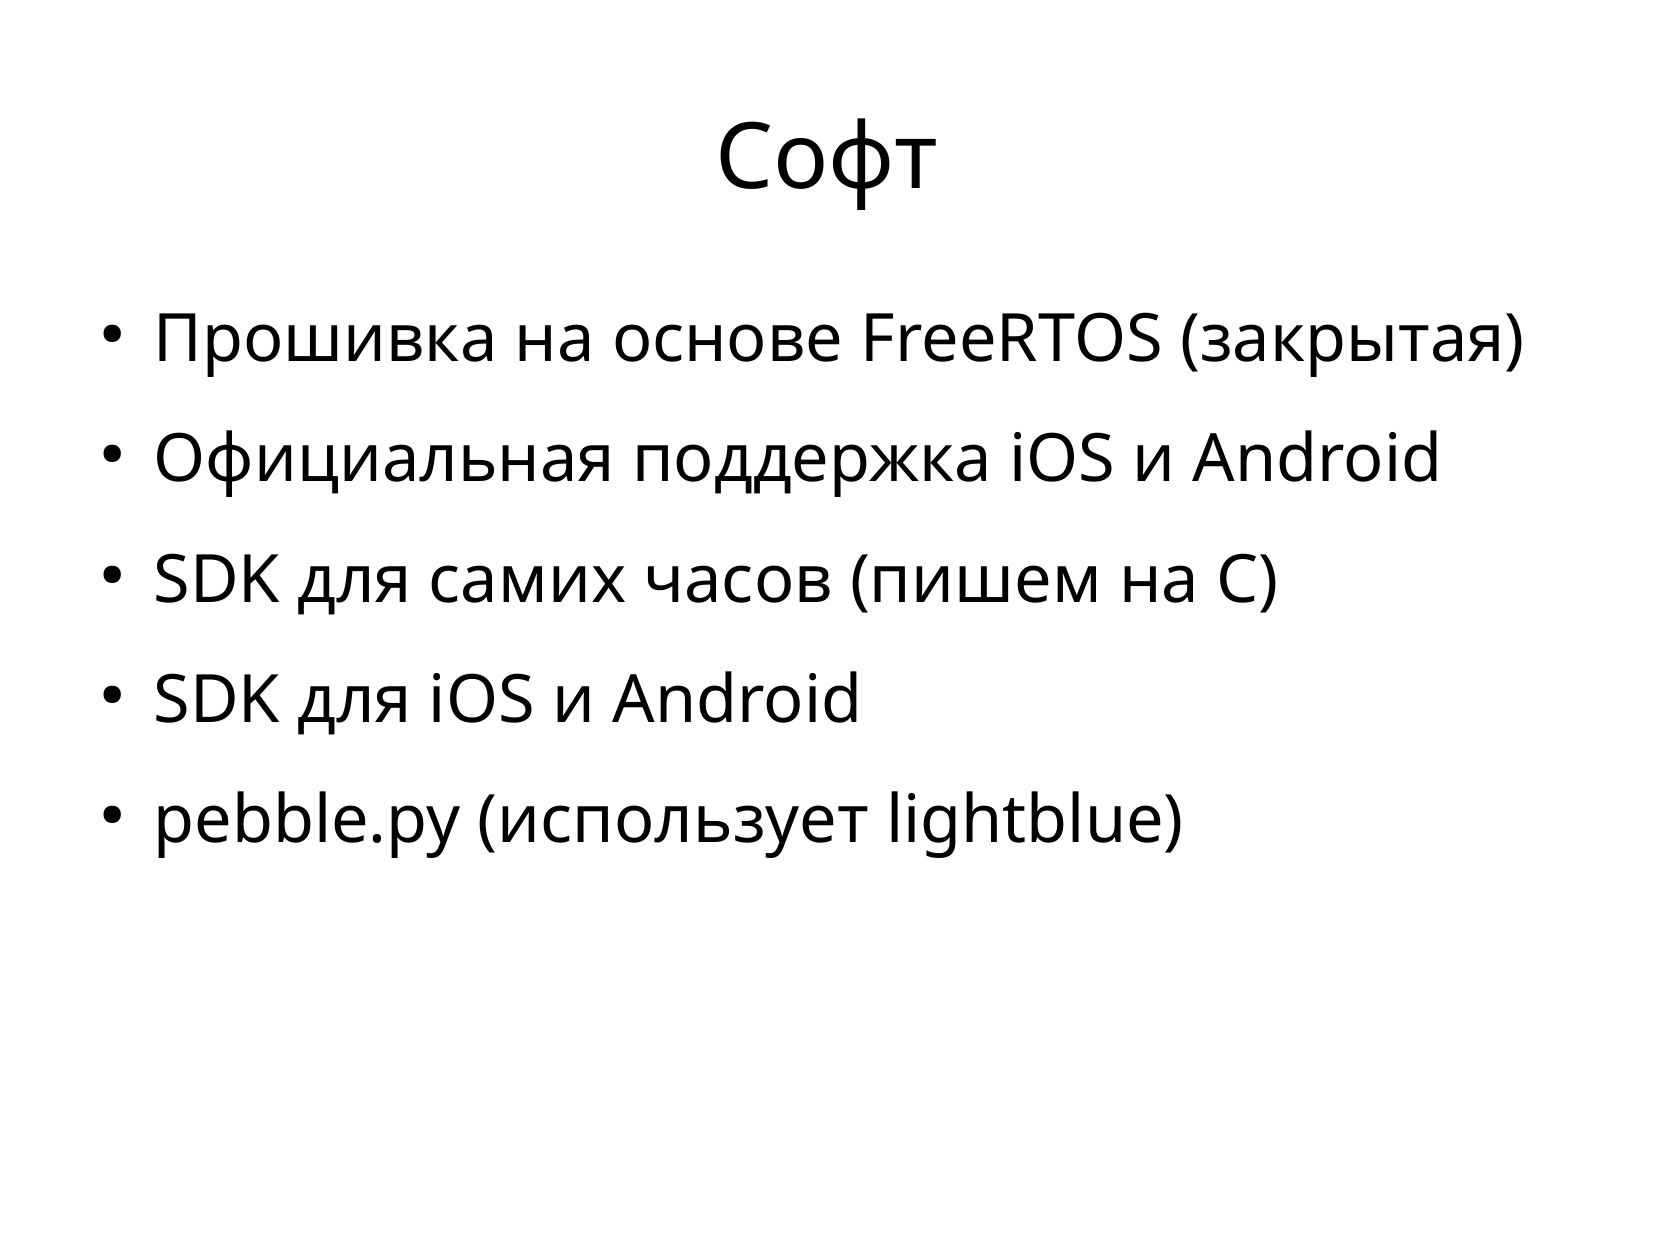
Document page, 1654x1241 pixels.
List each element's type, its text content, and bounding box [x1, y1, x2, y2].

title Софт [82, 49, 1571, 257]
list Прошивка на основе FreeRTOS (закрытая) Официальная поддержка iOS и Android SDK для самих часов (пишем на C) SDK для iOS и Android pebble.py (использует lightblue) [82, 290, 1571, 1010]
